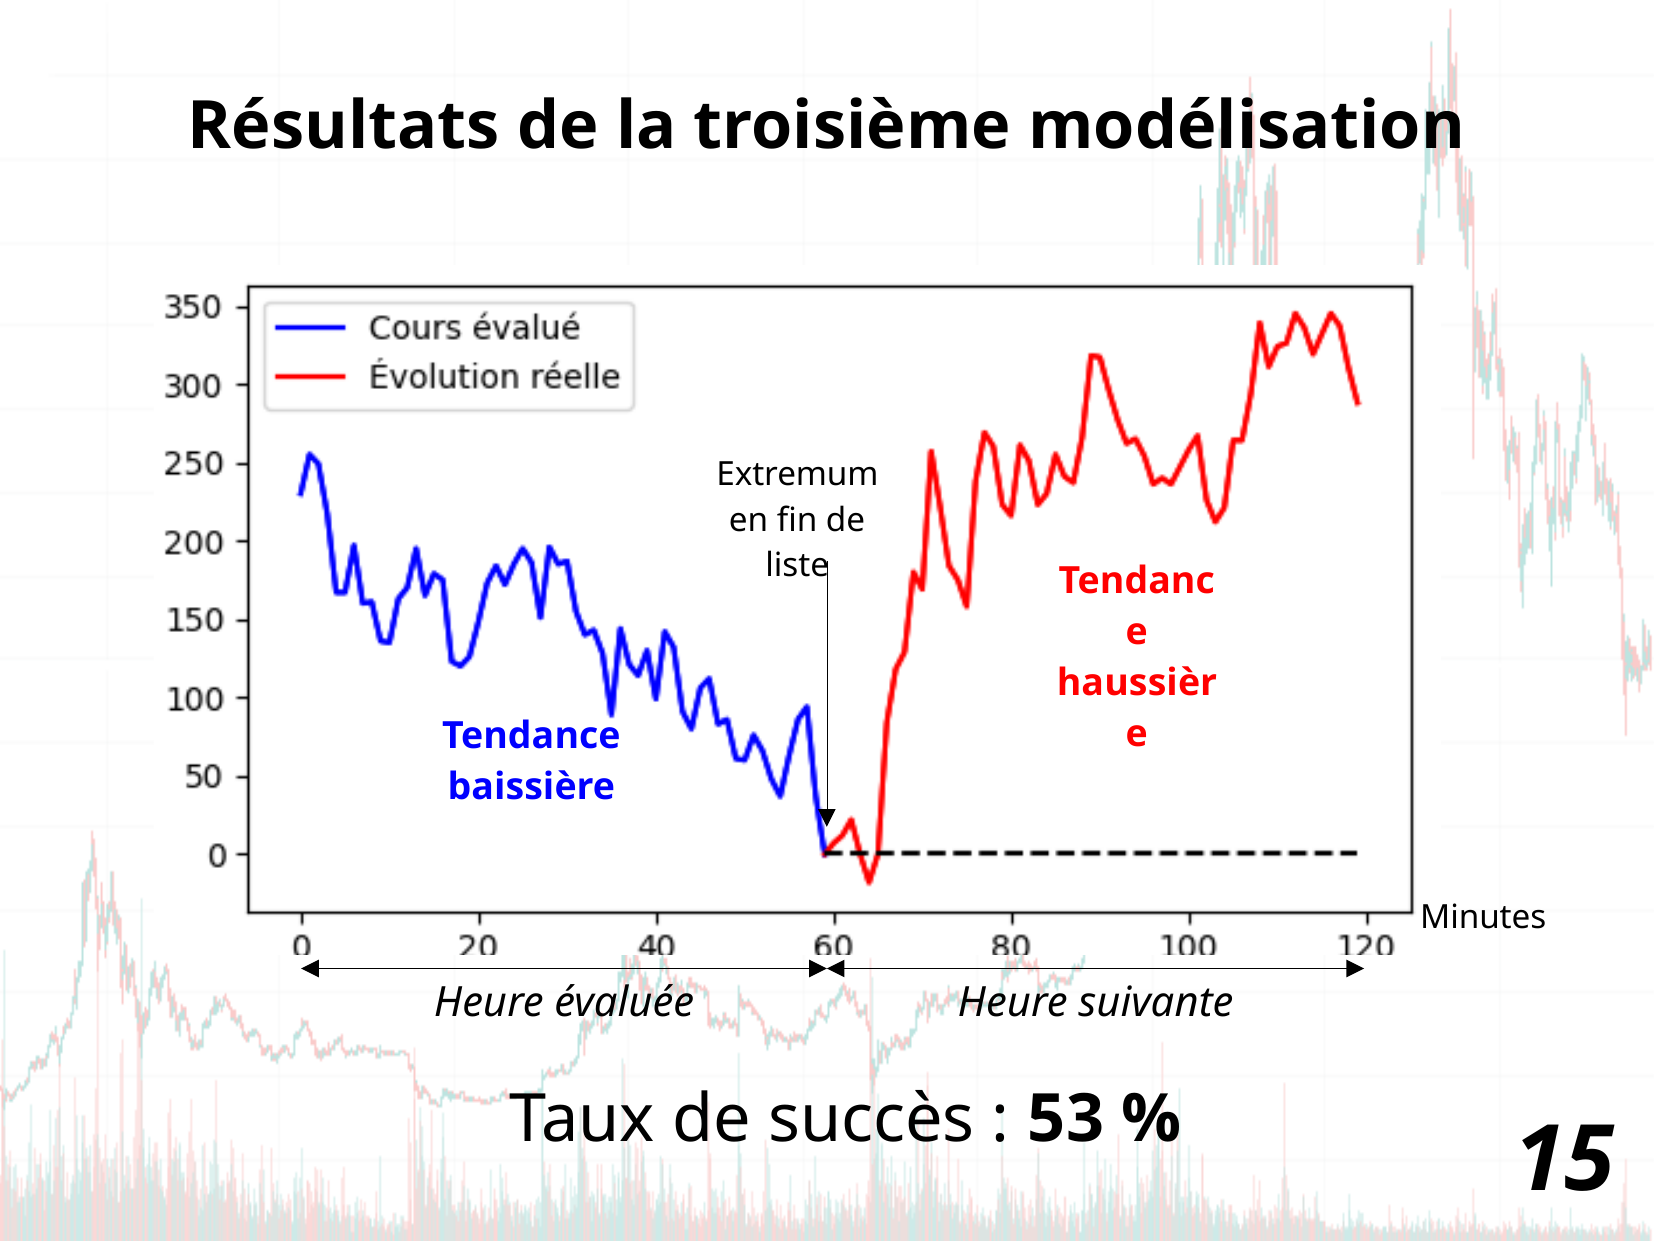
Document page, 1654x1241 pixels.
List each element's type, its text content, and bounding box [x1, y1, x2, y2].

text_box Minutes [1405, 885, 1583, 974]
text_box Heure évaluée [342, 964, 786, 968]
title Résultats de la troisième modélisation [82, 39, 1571, 207]
text_box Heure suivante [874, 964, 1317, 1188]
text_box Extremum en fin de liste [679, 442, 916, 631]
text_box Tendance baissière [413, 701, 650, 945]
text_box Tendance haussière [1033, 546, 1241, 867]
text_box Taux de succès : 53 % [494, 1063, 1159, 1219]
text_box 15 [1476, 1085, 1654, 1241]
text_box Heure évaluée [342, 969, 786, 1188]
picture [0, 0, 1654, 1241]
